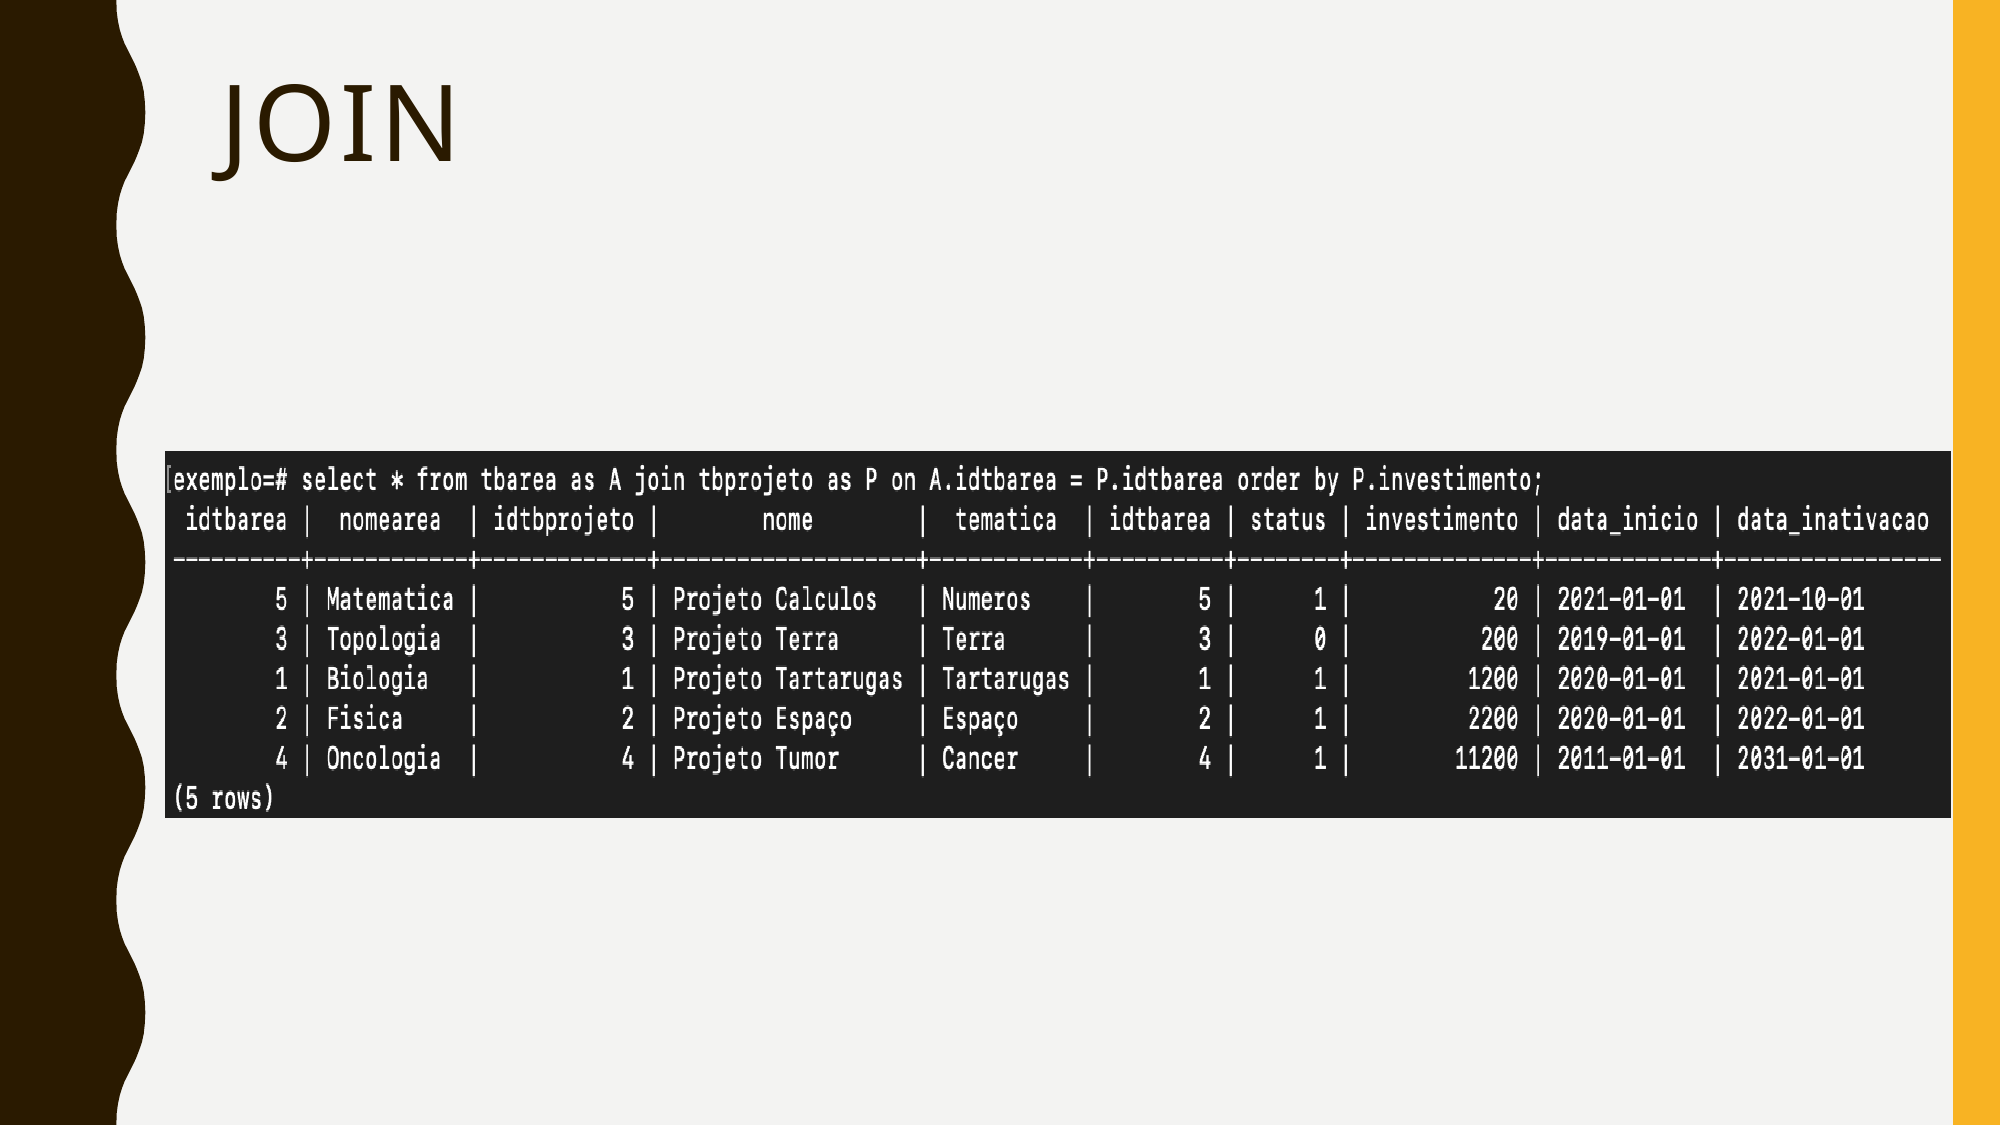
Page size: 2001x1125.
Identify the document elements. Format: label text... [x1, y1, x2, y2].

picture [165, 452, 1951, 818]
title join [205, 62, 1876, 308]
